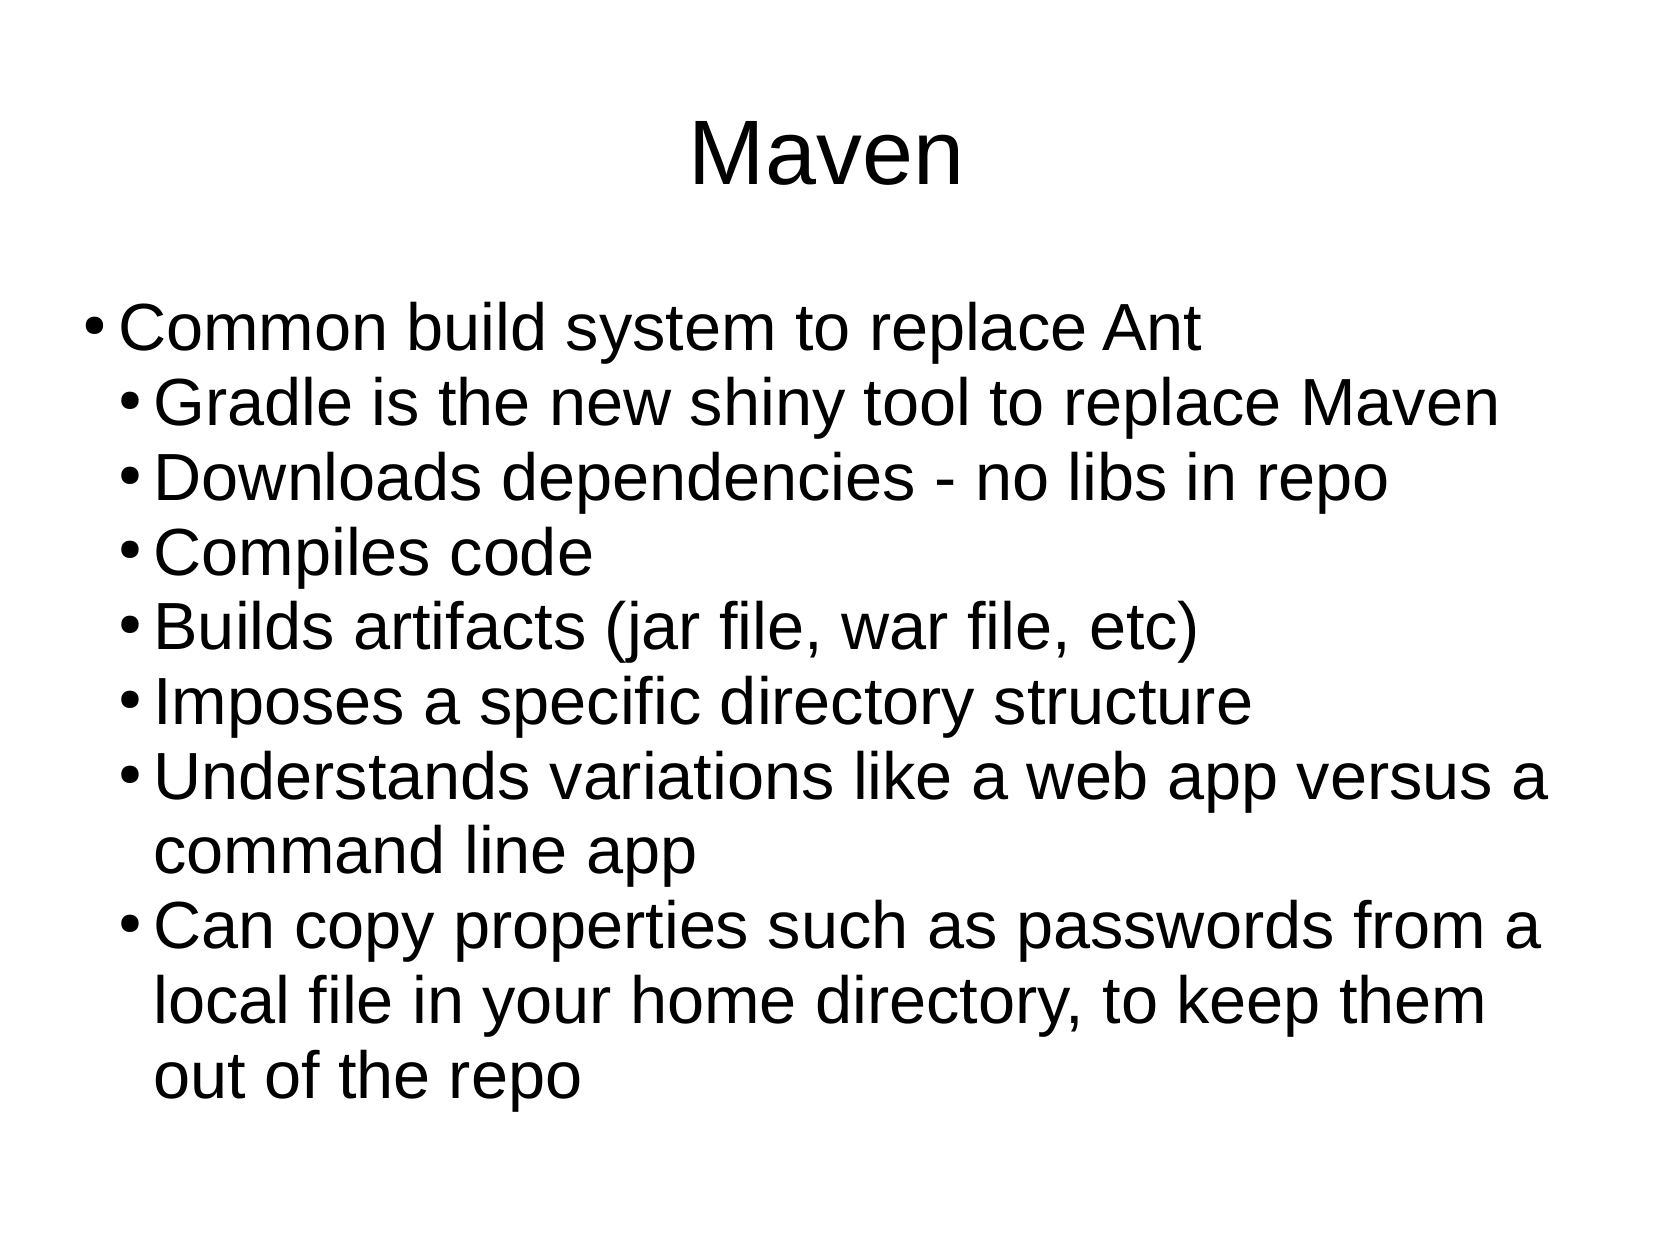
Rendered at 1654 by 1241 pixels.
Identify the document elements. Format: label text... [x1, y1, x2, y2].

subtitle Common build system to replace Ant Gradle is the new shiny tool to replace Maven Downloads dependencies - no libs in repo Compiles code Builds artifacts (jar file, war file, etc) Imposes a specific directory structure Understands variations like a web app versus a command line app Can copy properties such as passwords from a local file in your home directory, to keep them out of the repo [82, 290, 1571, 1113]
title Maven [82, 49, 1571, 257]
